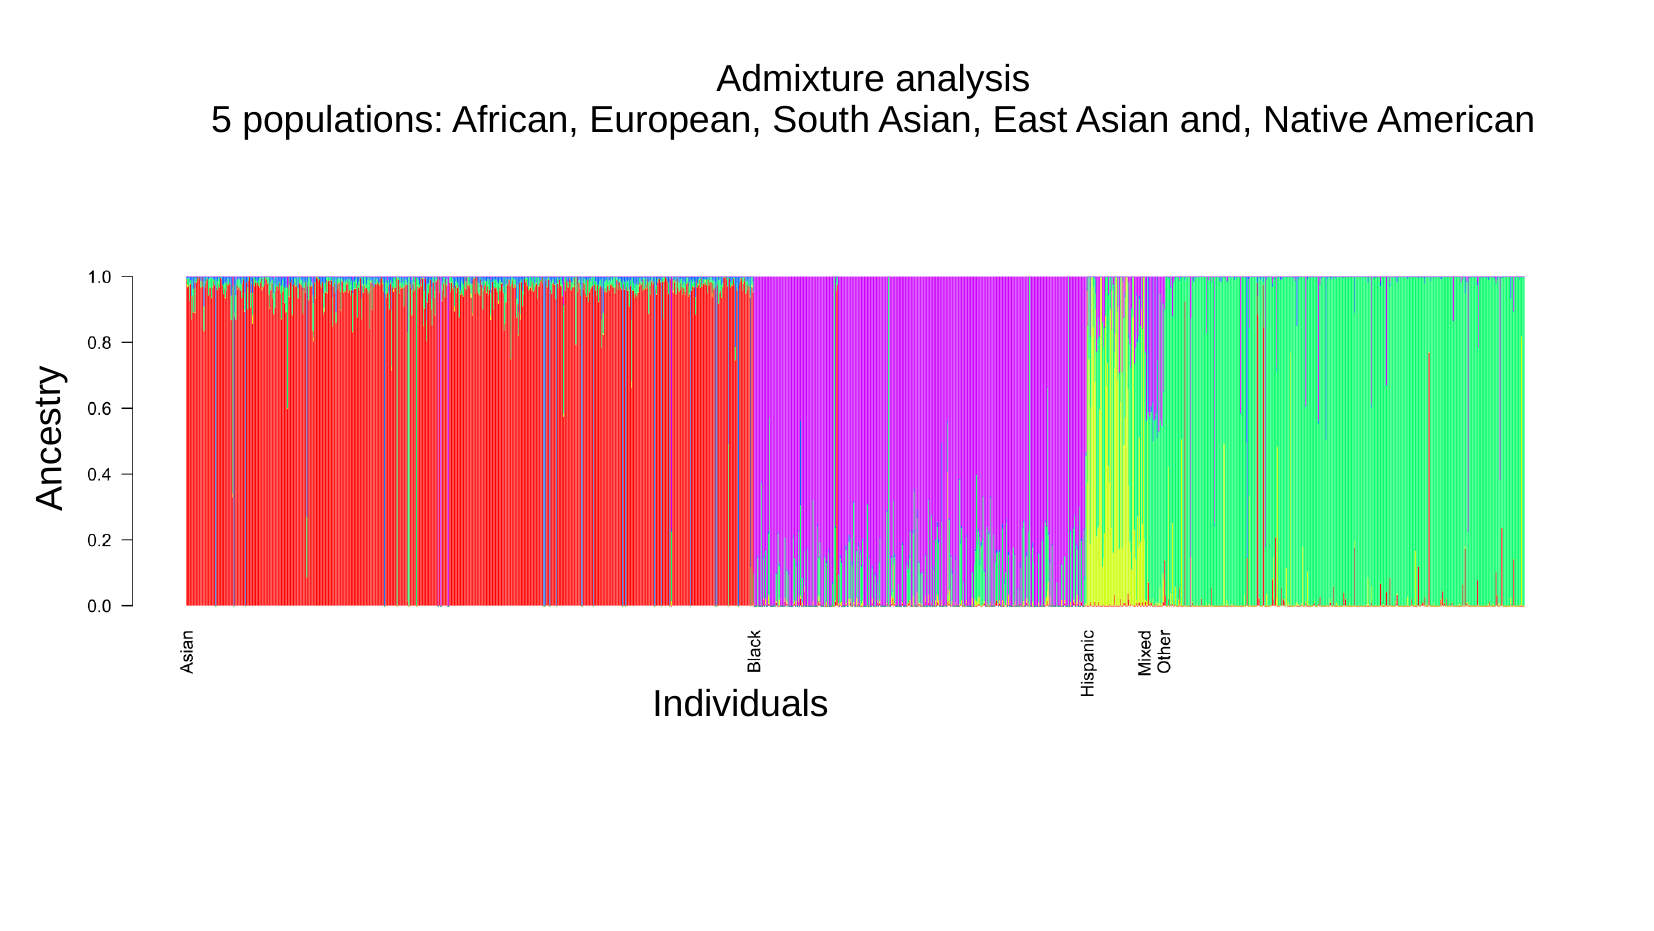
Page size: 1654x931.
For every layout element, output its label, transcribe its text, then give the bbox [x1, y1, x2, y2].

text_box Individuals [637, 675, 844, 732]
text_box Admixture analysis 5 populations: African, European, South Asian, East Asian and, Native American [196, 49, 1551, 149]
picture [46, 190, 1622, 716]
text_box Ancestry [17, 350, 78, 527]
